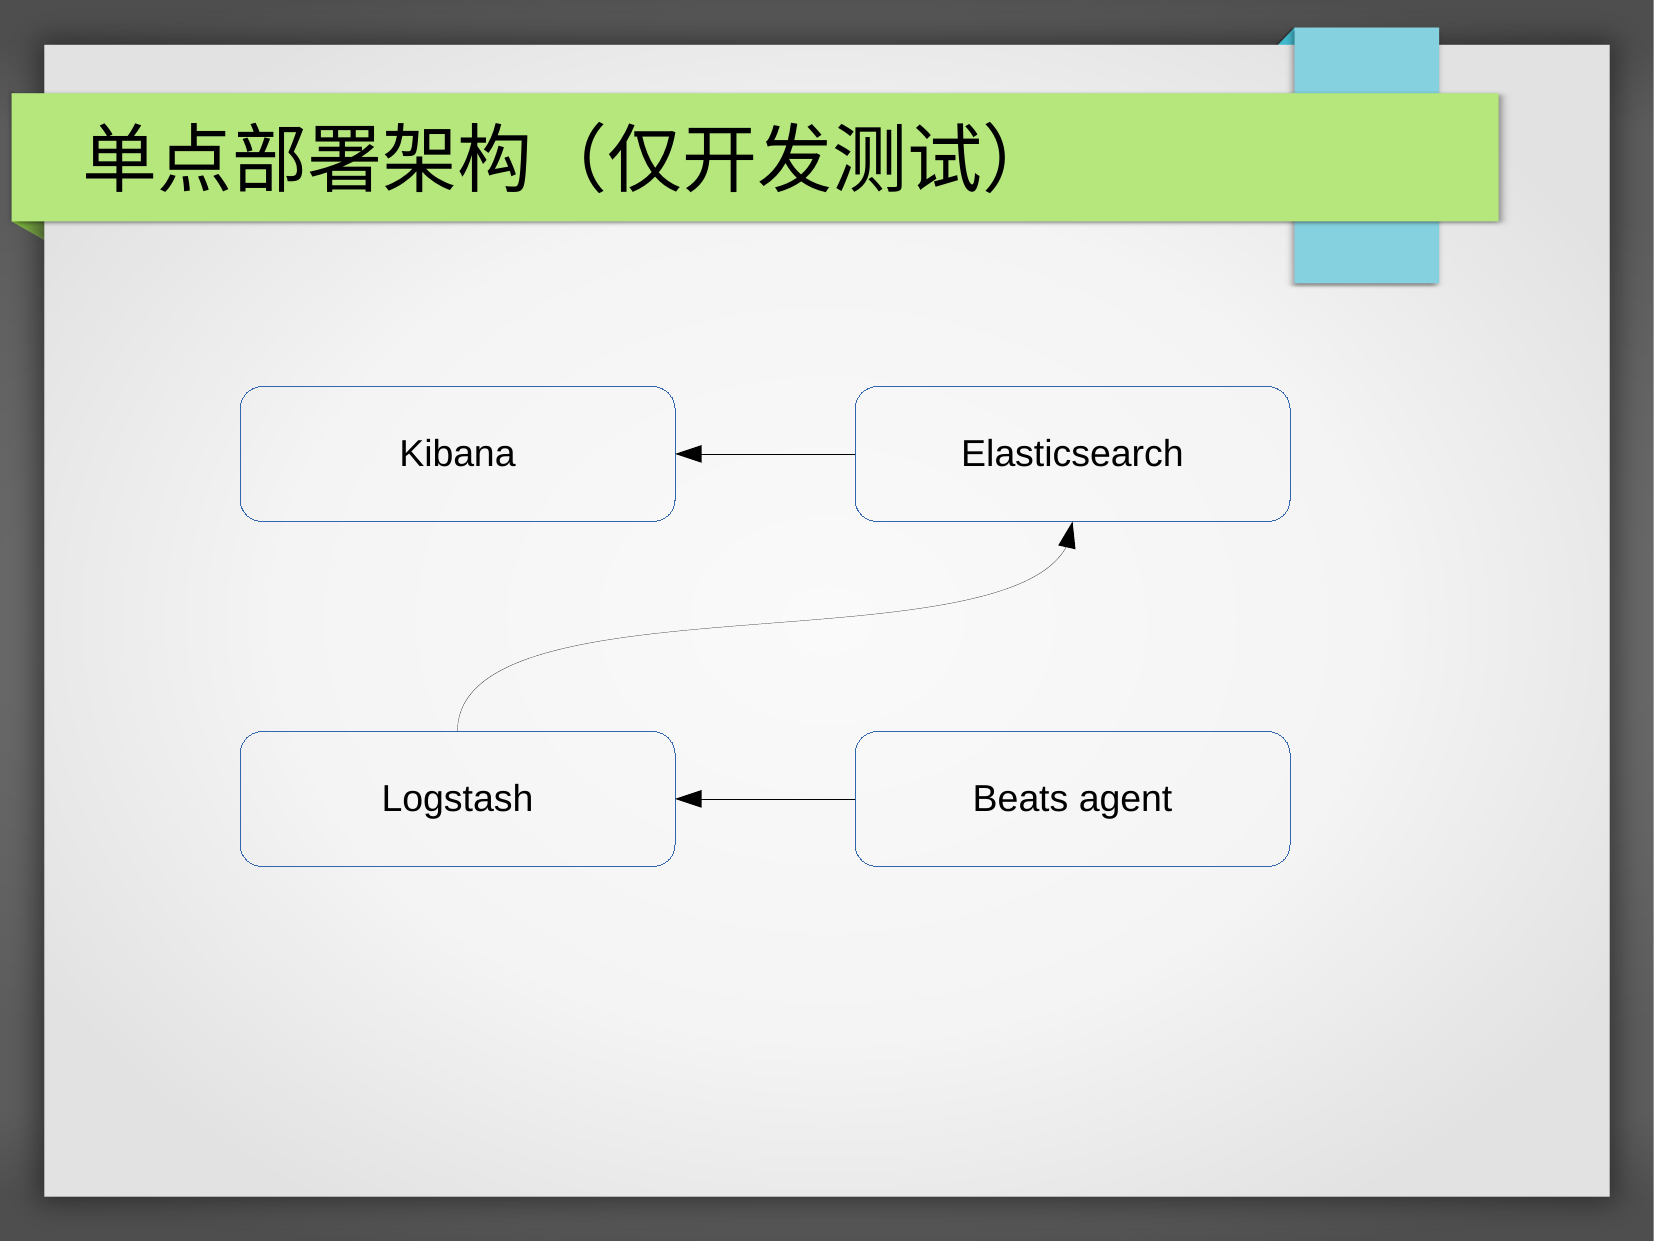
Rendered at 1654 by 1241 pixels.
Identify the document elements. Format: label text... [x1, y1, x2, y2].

picture [0, 0, 1654, 1241]
title 单点部署架构（仅开发测试） [82, 94, 1264, 213]
text_box Beats agent [855, 731, 1291, 867]
text_box Elasticsearch [855, 386, 1291, 522]
text_box Kibana [240, 386, 676, 522]
text_box Logstash [240, 731, 676, 867]
